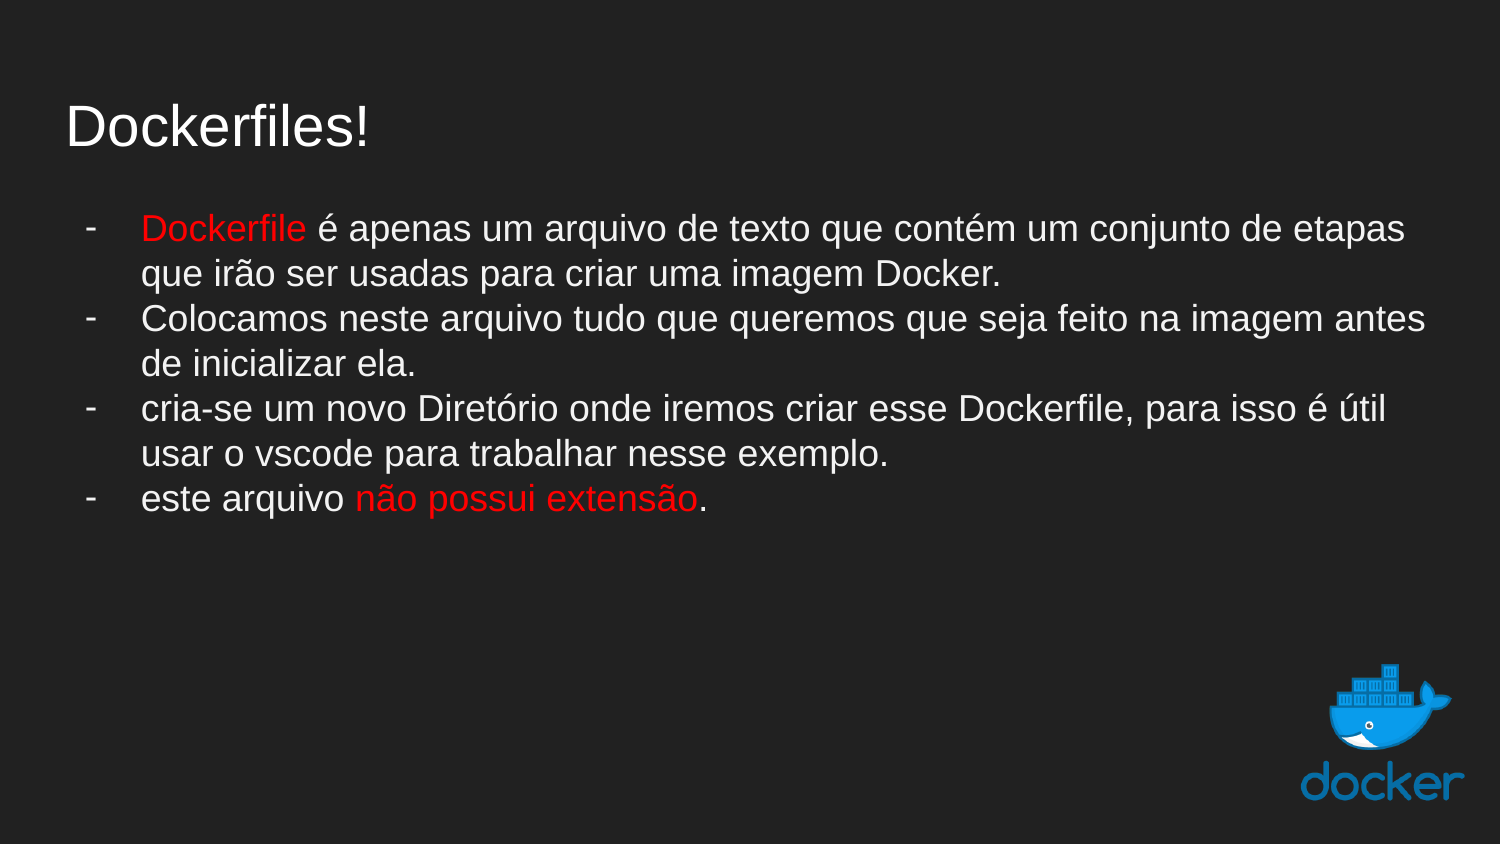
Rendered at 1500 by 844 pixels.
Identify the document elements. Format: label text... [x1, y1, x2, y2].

text_box Dockerfile é apenas um arquivo de texto que contém um conjunto de etapas que irão ser usadas para criar uma imagem Docker. Colocamos neste arquivo tudo que queremos que seja feito na imagem antes de inicializar ela. cria-se um novo Diretório onde iremos criar esse Dockerfile, para isso é útil usar o vscode para trabalhar nesse exemplo. este arquivo não possui extensão. [51, 189, 1449, 750]
text_box Dockerfiles! [51, 72, 1449, 167]
picture [1286, 649, 1479, 815]
